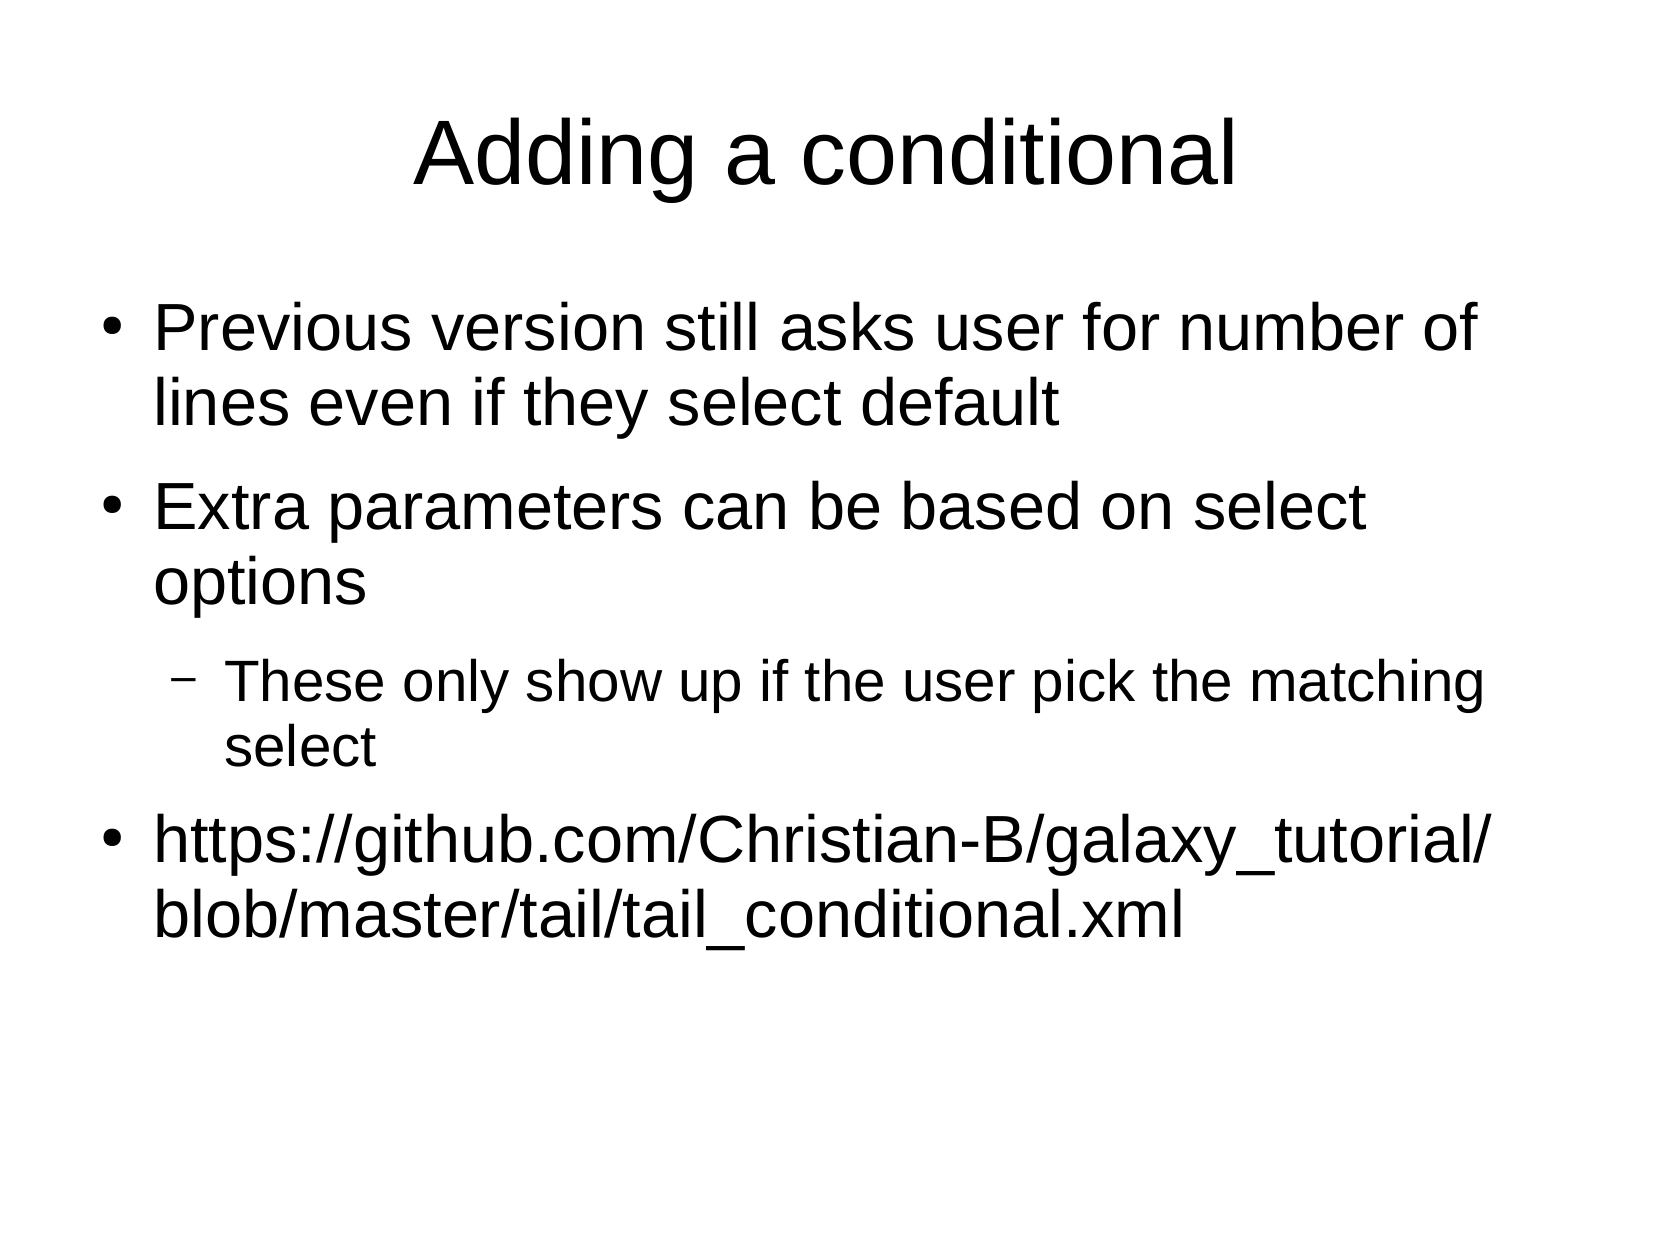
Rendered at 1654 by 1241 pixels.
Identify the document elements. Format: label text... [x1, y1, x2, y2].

title Adding a conditional [82, 49, 1571, 257]
list Previous version still asks user for number of lines even if they select default Extra parameters can be based on select options These only show up if the user pick the matching select https://github.com/Christian-B/galaxy_tutorial/blob/master/tail/tail_conditional.xml [82, 290, 1571, 1010]
